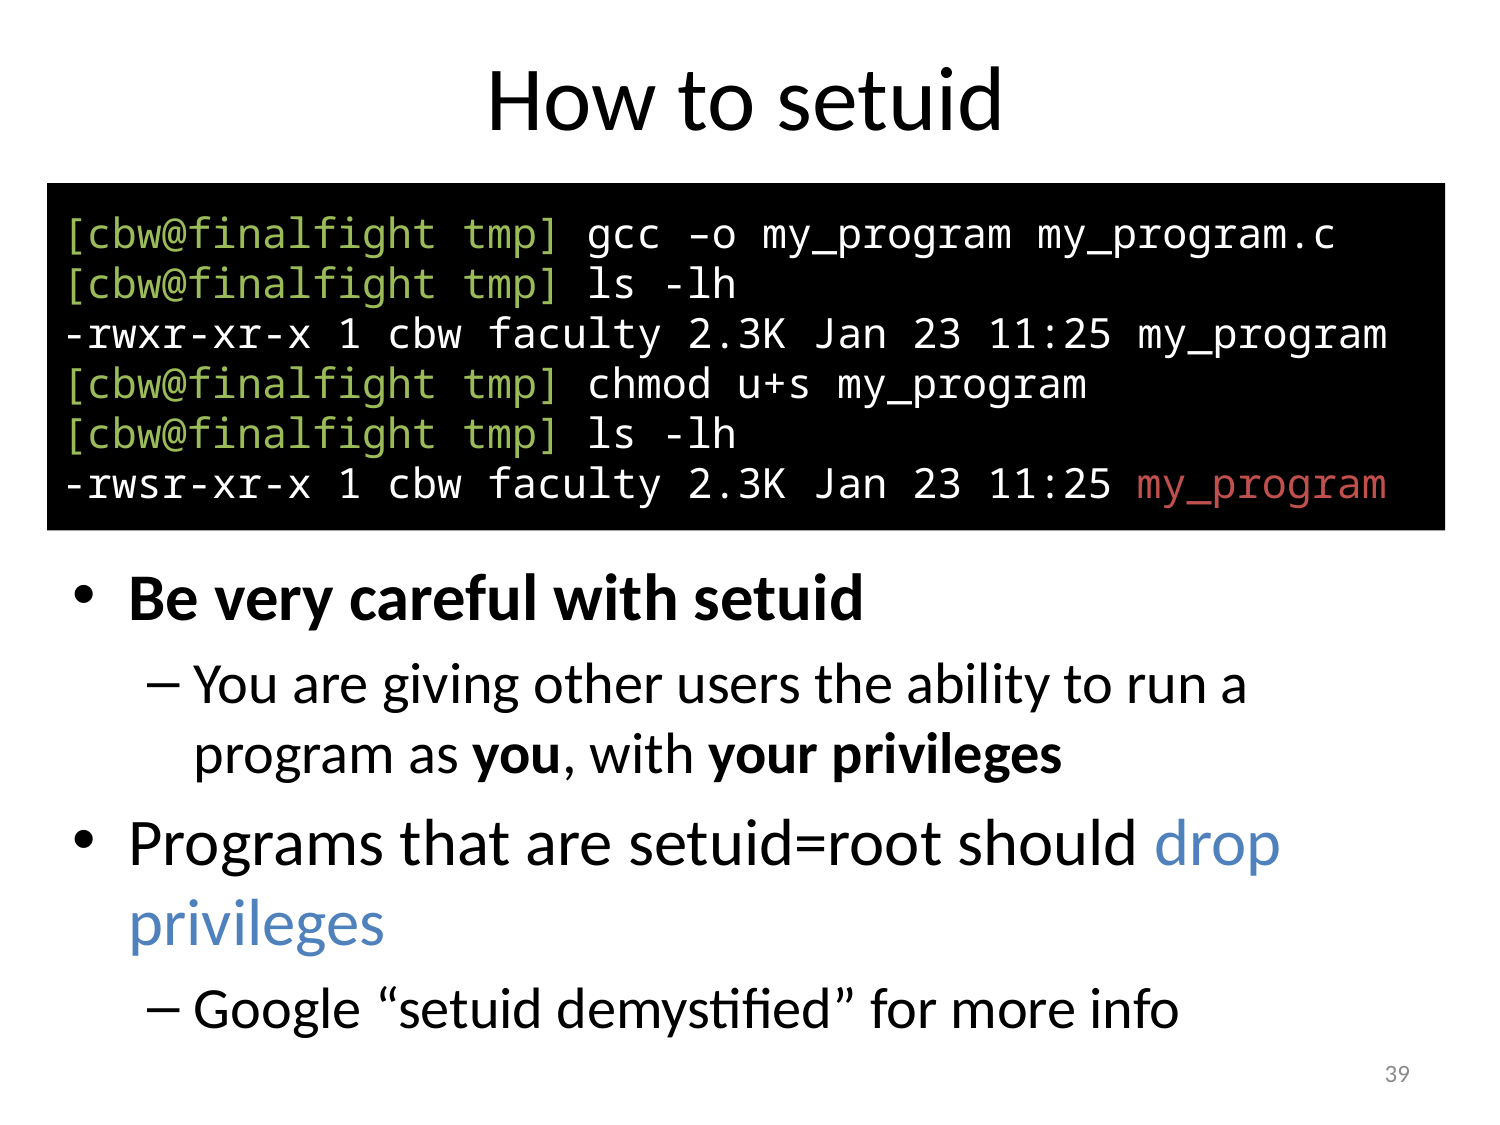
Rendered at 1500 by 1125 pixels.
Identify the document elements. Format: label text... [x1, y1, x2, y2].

title How to setuid [71, 0, 1422, 183]
slide_number <number> [1074, 1042, 1425, 1103]
list Be very careful with setuid You are giving other users the ability to run a program as you, with your privileges Programs that are setuid=root should drop privileges Google “setuid demystified” for more info [57, 546, 1436, 1106]
text_box [cbw@finalfight tmp] gcc –o my_program my_program.c [cbw@finalfight tmp] ls -lh -rwxr-xr-x 1 cbw faculty 2.3K Jan 23 11:25 my_program [cbw@finalfight tmp] chmod u+s my_program [cbw@finalfight tmp] ls -lh -rwsr-xr-x 1 cbw faculty 2.3K Jan 23 11:25 my_program [47, 183, 1446, 531]
